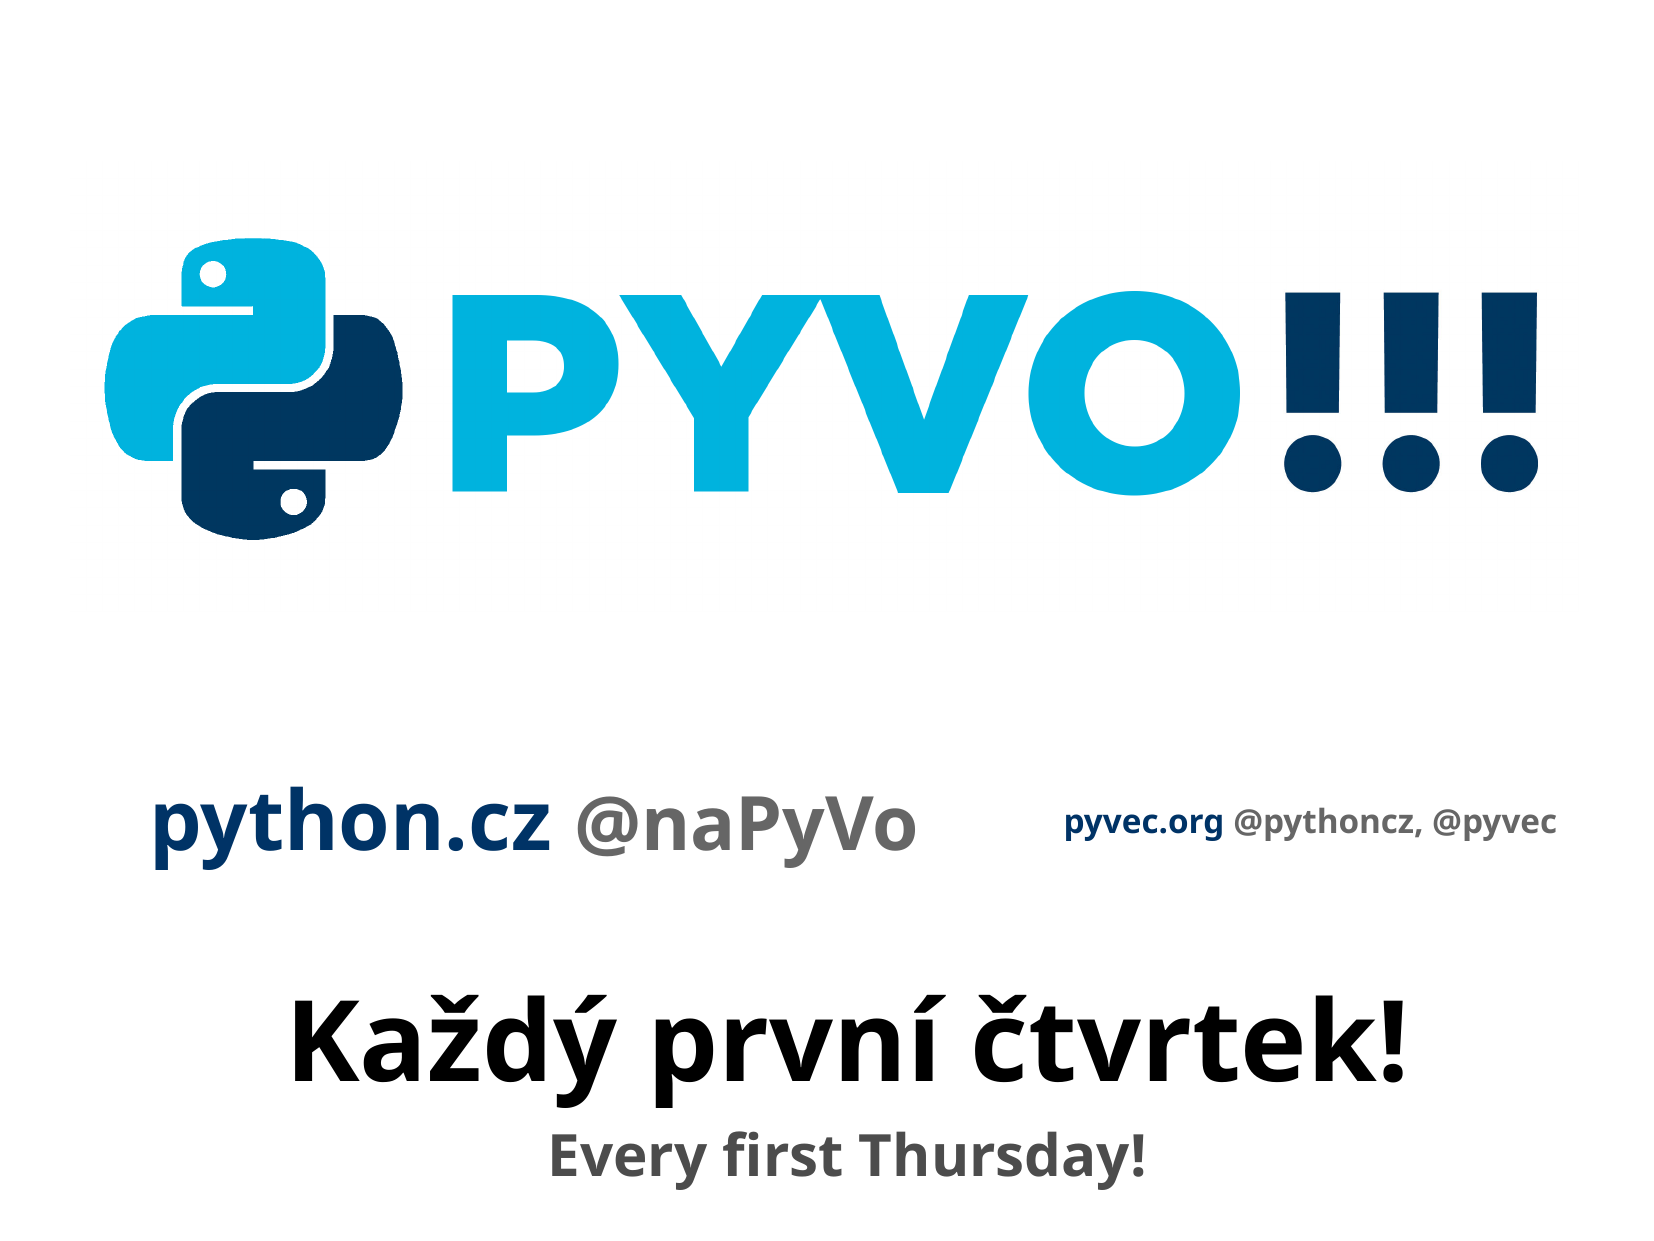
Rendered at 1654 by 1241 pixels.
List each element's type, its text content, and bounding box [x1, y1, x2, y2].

text_box pyvec.org @pythoncz, @pyvec [1048, 790, 1591, 862]
text_box python.cz @naPyVo [134, 754, 903, 867]
picture [70, 161, 1579, 612]
text_box Každý první čtvrtek! Every first Thursday! [270, 953, 1381, 1168]
